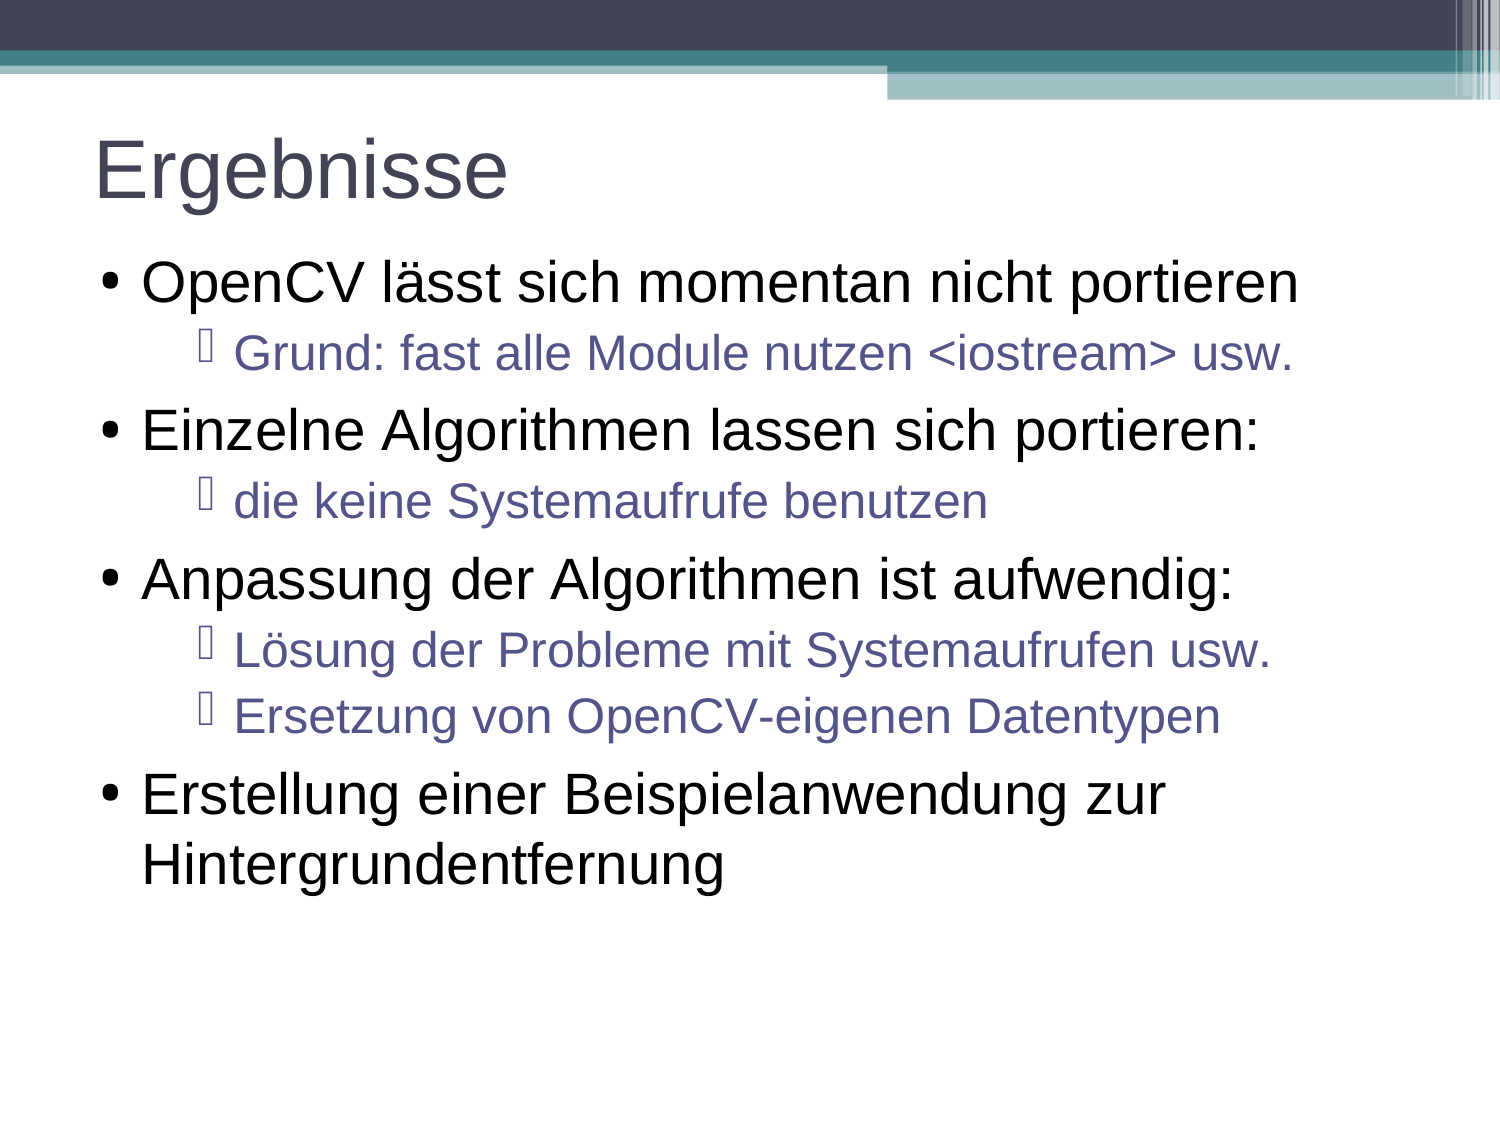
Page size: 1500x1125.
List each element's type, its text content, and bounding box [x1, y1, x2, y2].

list OpenCV lässt sich momentan nicht portieren Grund: fast alle Module nutzen <iostream> usw. Einzelne Algorithmen lassen sich portieren: die keine Systemaufrufe benutzen Anpassung der Algorithmen ist aufwendig: Lösung der Probleme mit Systemaufrufen usw. Ersetzung von OpenCV-eigenen Datentypen Erstellung einer Beispielanwendung zur Hintergrundentfernung [67, 236, 1418, 1099]
title Ergebnisse [79, 94, 1430, 237]
